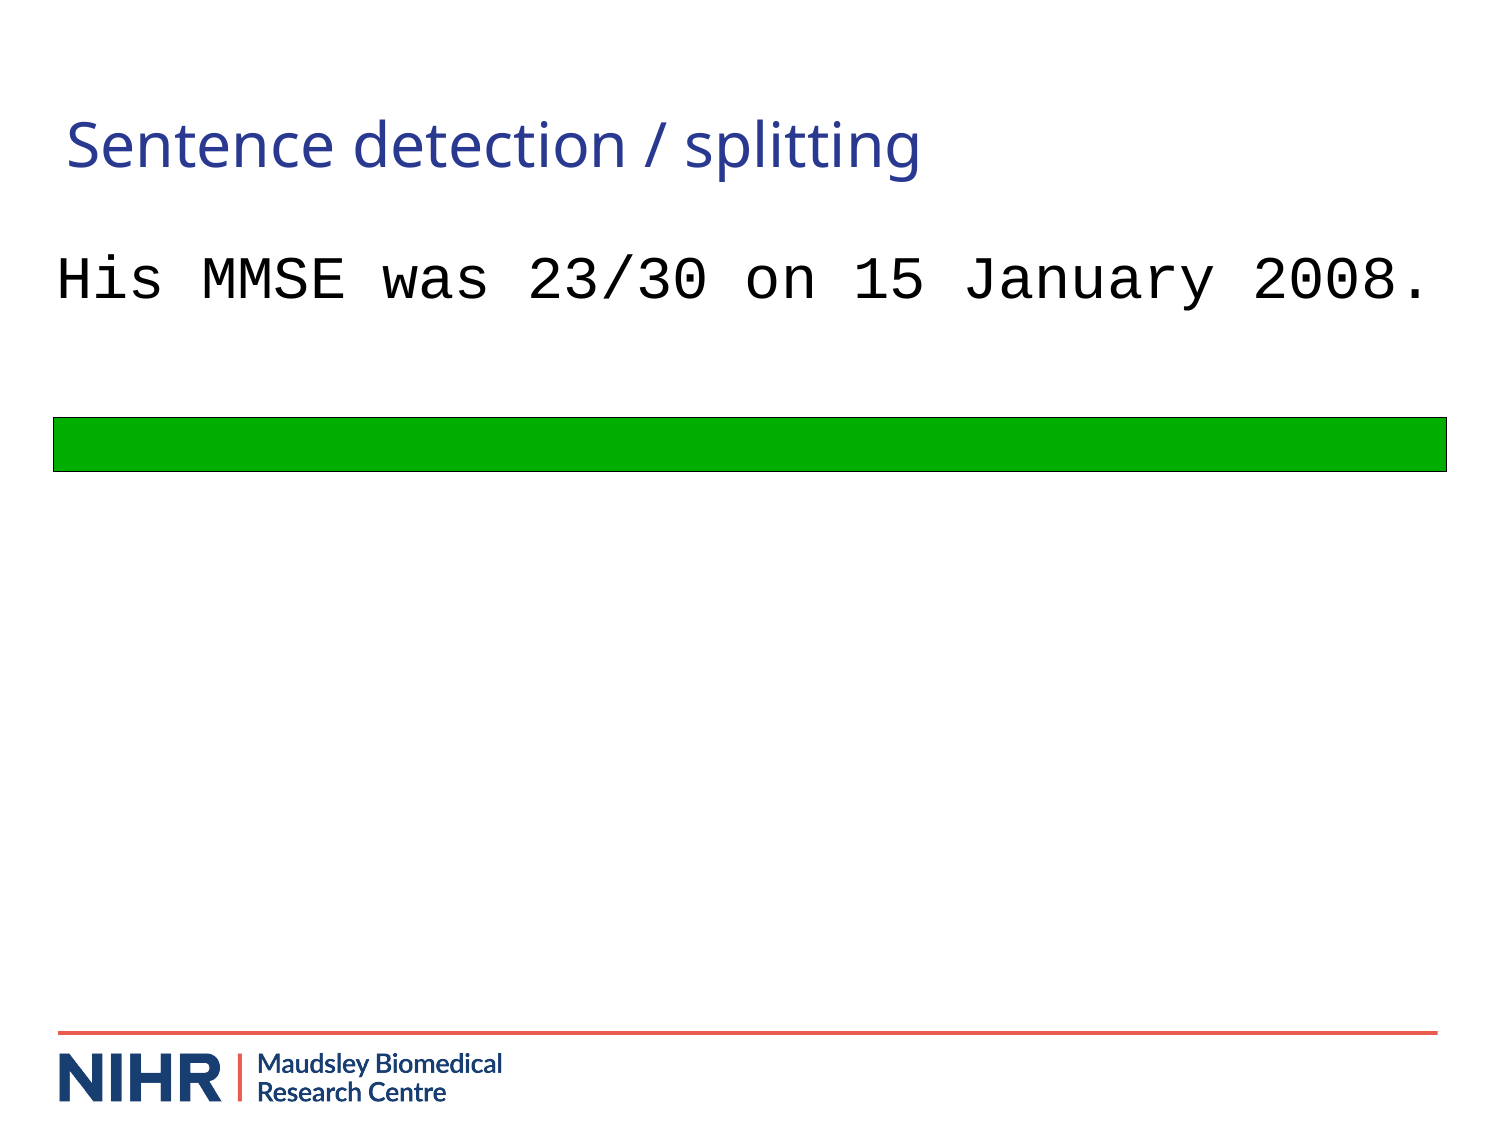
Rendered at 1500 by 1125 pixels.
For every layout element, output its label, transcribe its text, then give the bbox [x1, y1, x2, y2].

title Sentence detection / splitting [51, 89, 1449, 223]
text_box [53, 417, 1447, 472]
text_box His MMSE was 23/30 on 15 January 2008. [41, 241, 1457, 341]
picture [29, 1018, 531, 1125]
